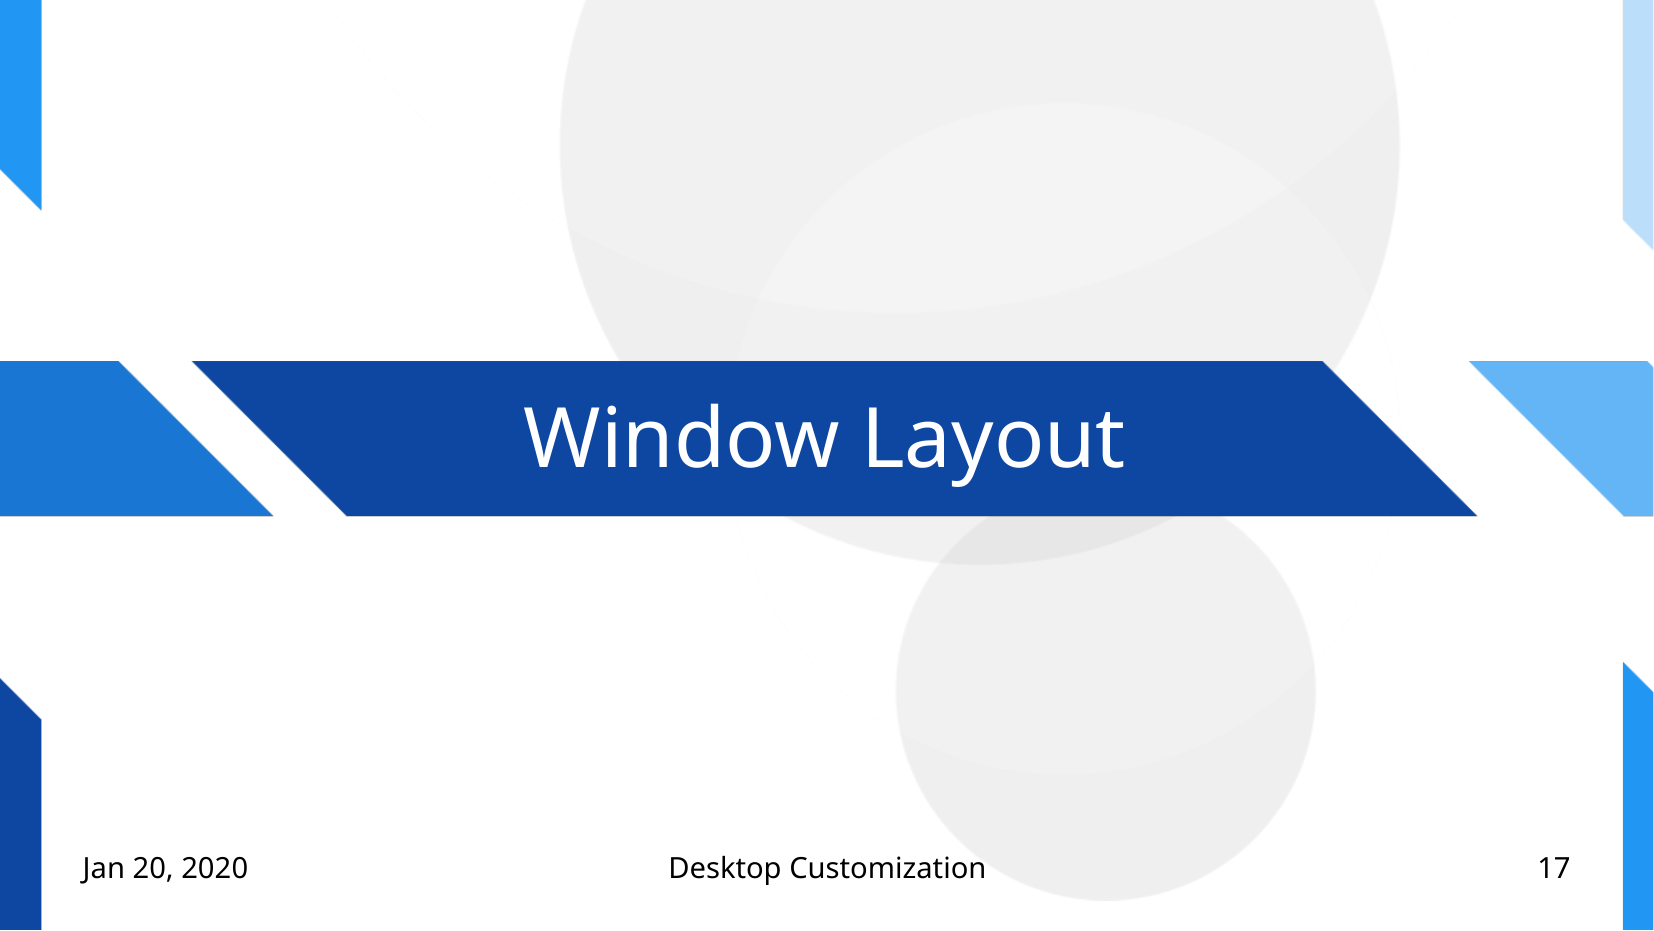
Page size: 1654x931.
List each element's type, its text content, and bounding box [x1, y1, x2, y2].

title Window Layout [82, 360, 1568, 511]
picture [0, 0, 1654, 930]
